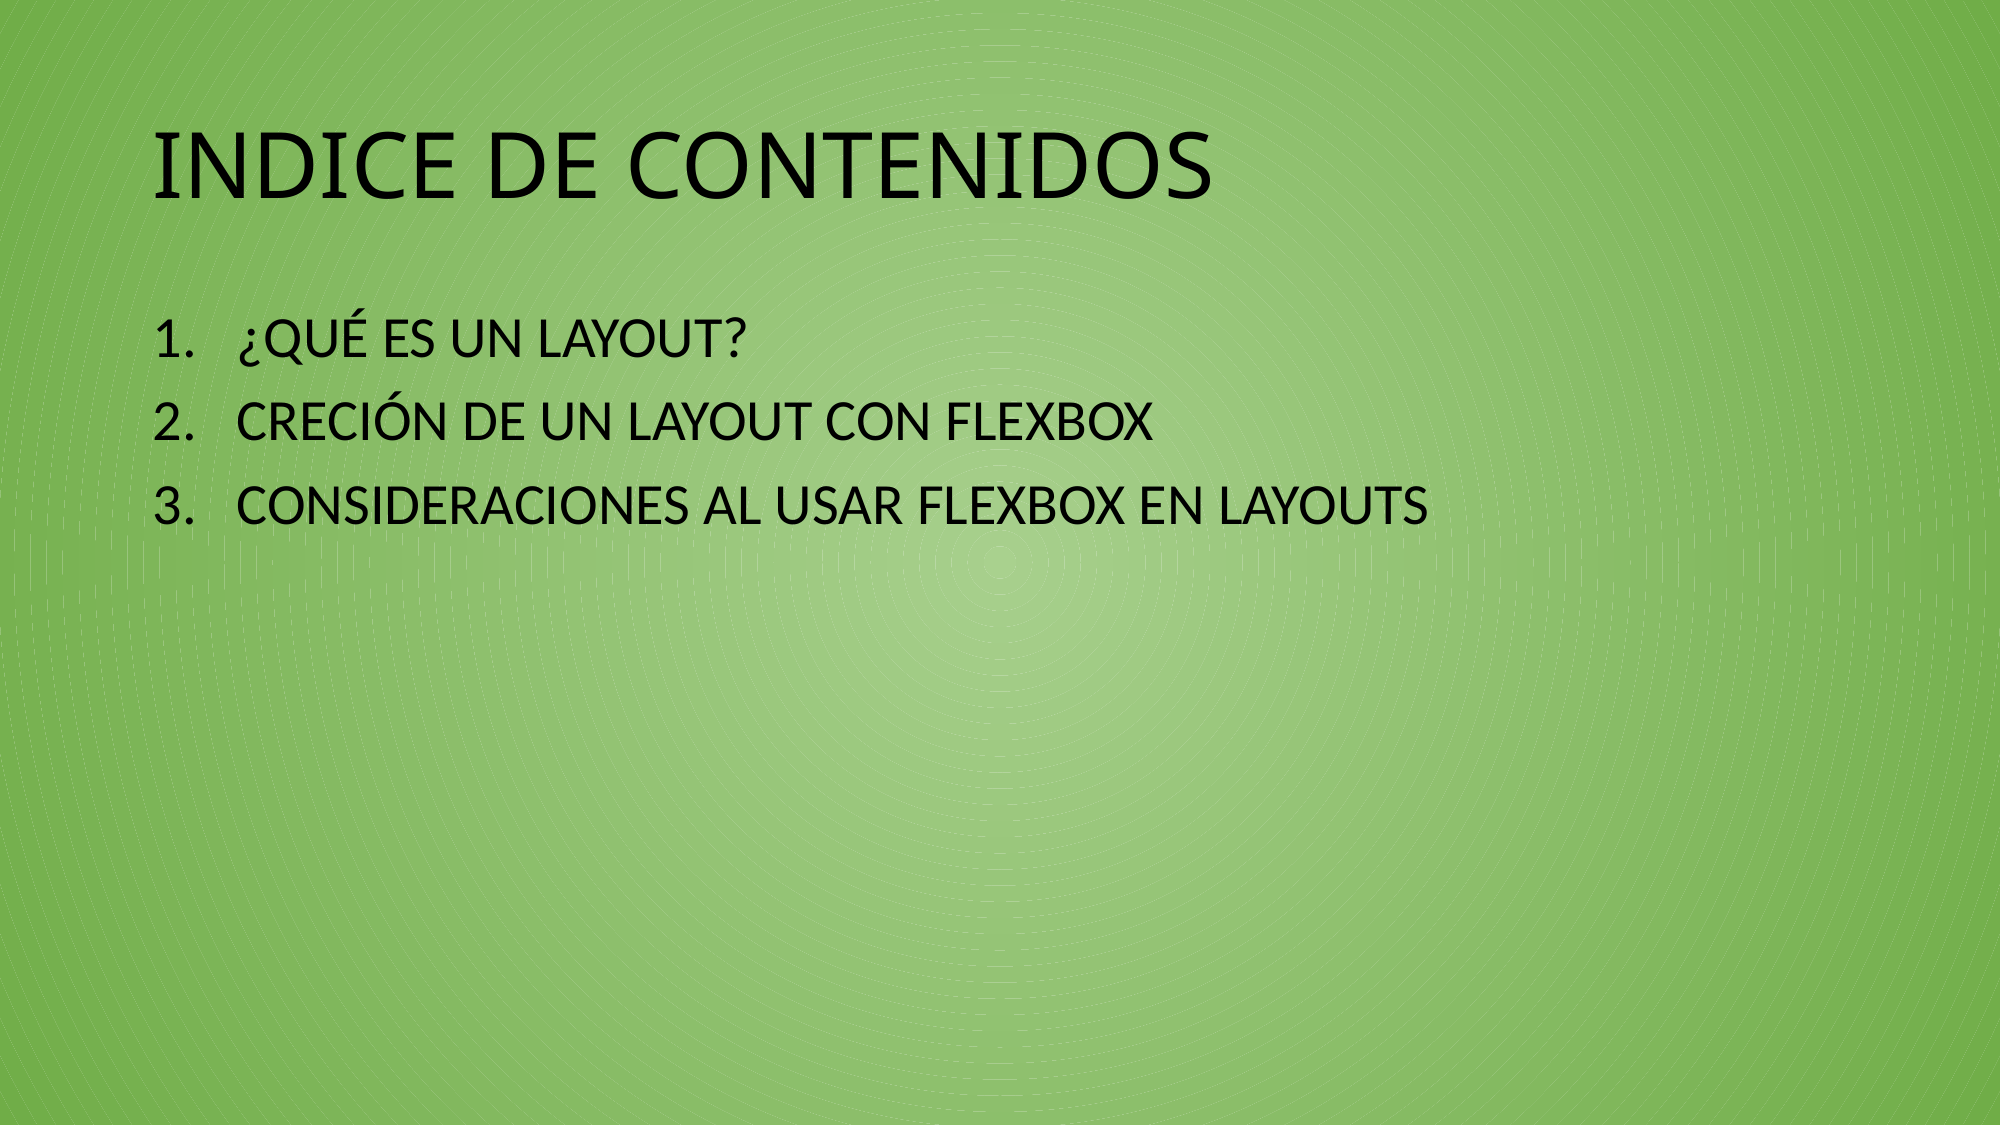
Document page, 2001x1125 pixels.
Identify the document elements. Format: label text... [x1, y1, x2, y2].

list ¿QUÉ ES UN LAYOUT? CRECIÓN DE UN LAYOUT CON FLEXBOX CONSIDERACIONES AL USAR FLEXBOX EN LAYOUTS [137, 299, 1863, 1014]
title INDICE DE CONTENIDOS [137, 59, 1863, 278]
